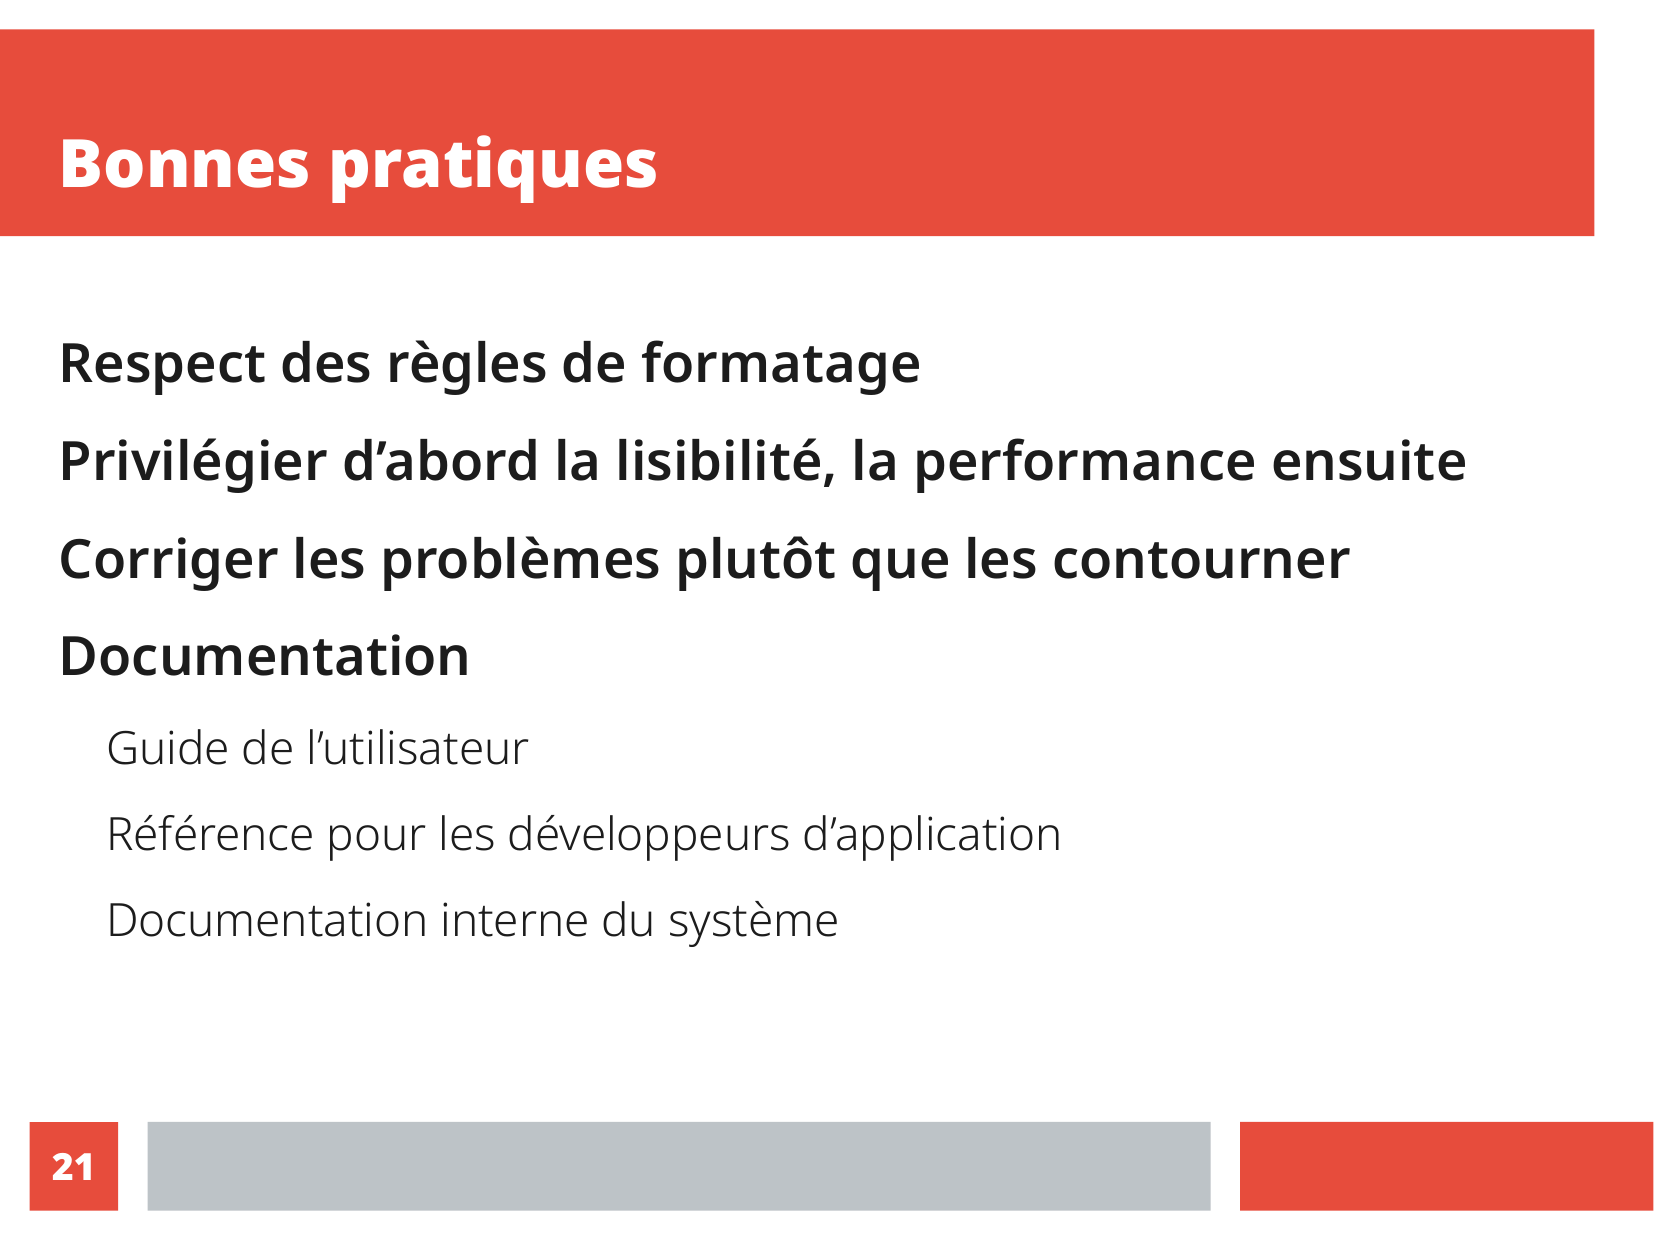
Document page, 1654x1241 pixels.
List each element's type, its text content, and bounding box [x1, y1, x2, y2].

list Respect des règles de formatage Privilégier d’abord la lisibilité, la performance ensuite Corriger les problèmes plutôt que les contourner Documentation Guide de l’utilisateur Référence pour les développeurs d’application Documentation interne du système [59, 324, 1565, 1093]
title Bonnes pratiques [59, 59, 1595, 207]
